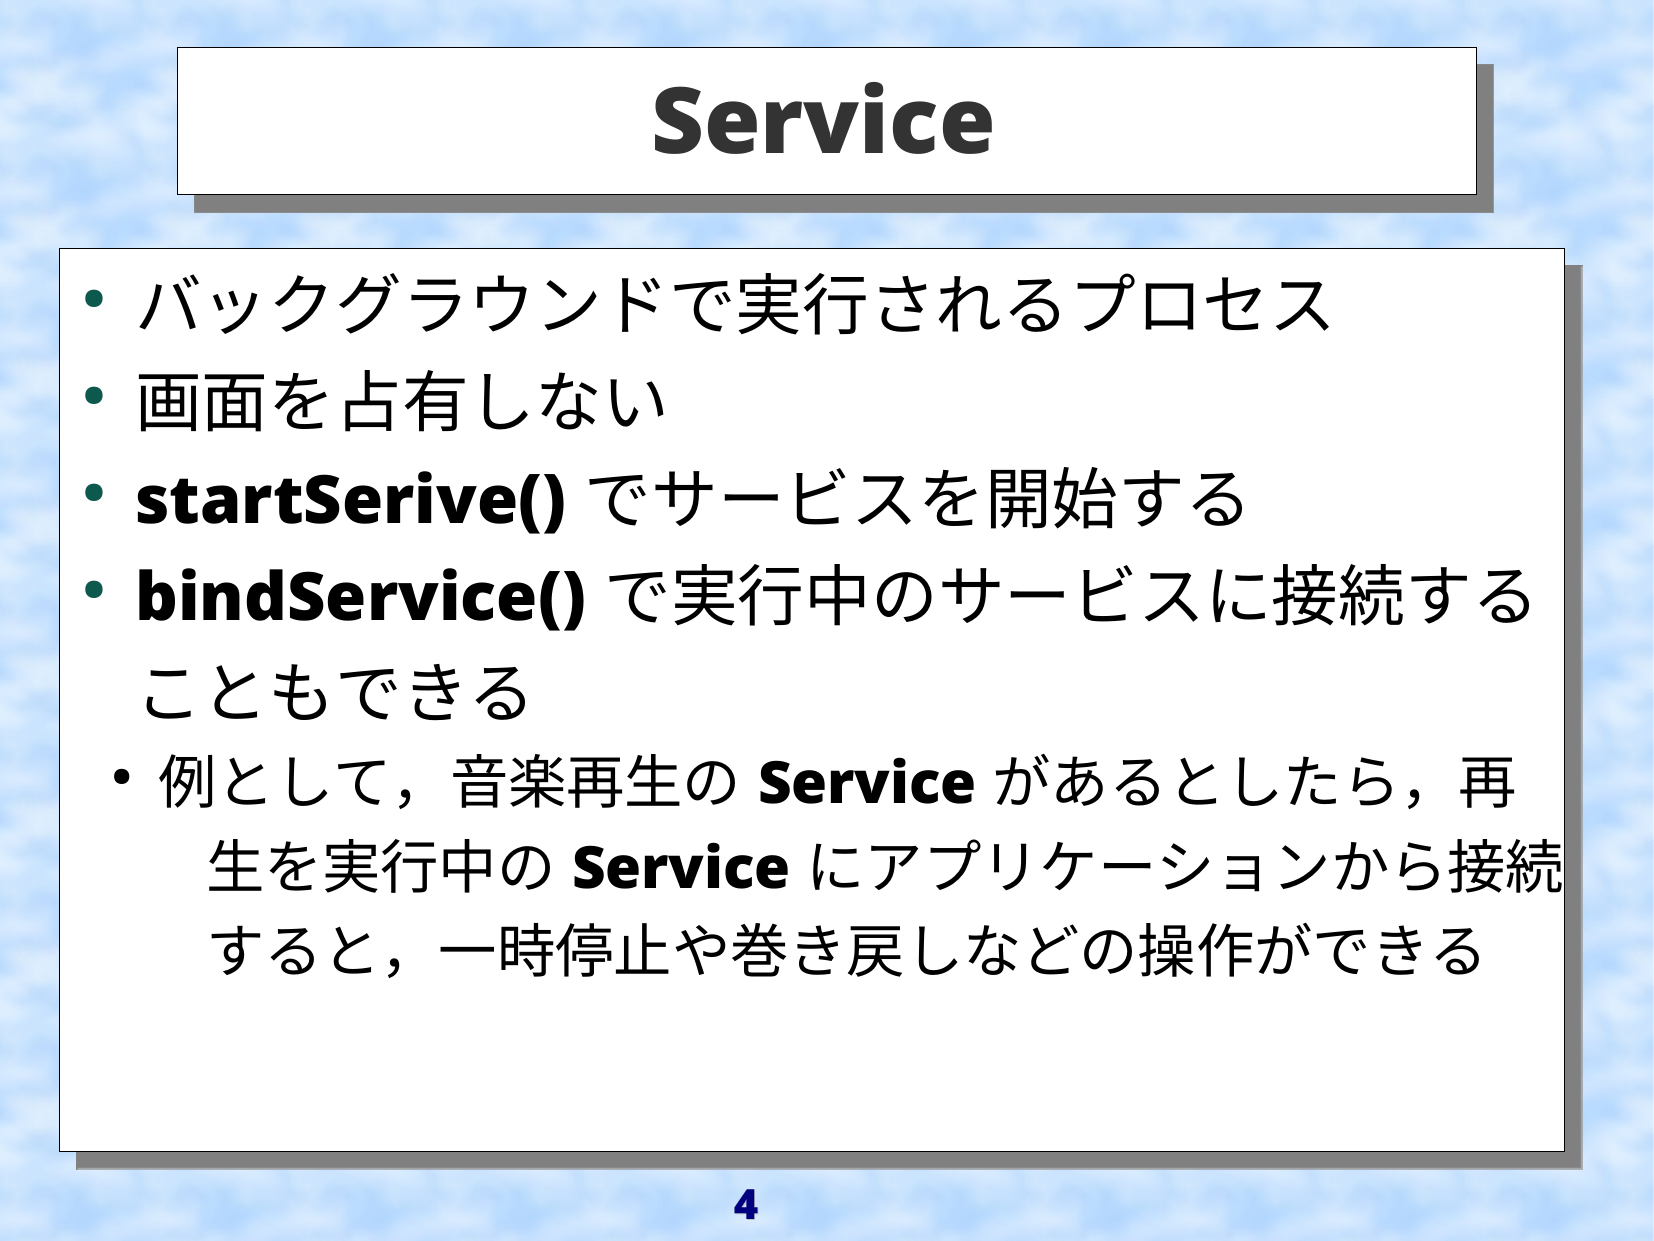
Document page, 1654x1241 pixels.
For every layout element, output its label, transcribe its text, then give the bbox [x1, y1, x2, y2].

list バックグラウンドで実行されるプロセス 画面を占有しない startSerive()でサービスを開始する bindService()で実行中のサービスに接続することもできる 例として，音楽再生のServiceがあるとしたら，再生を実行中のServiceにアプリケーションから接続すると，一時停止や巻き戻しなどの操作ができる [64, 252, 1565, 1108]
title Service [218, 53, 1430, 183]
picture [0, 0, 1654, 1241]
